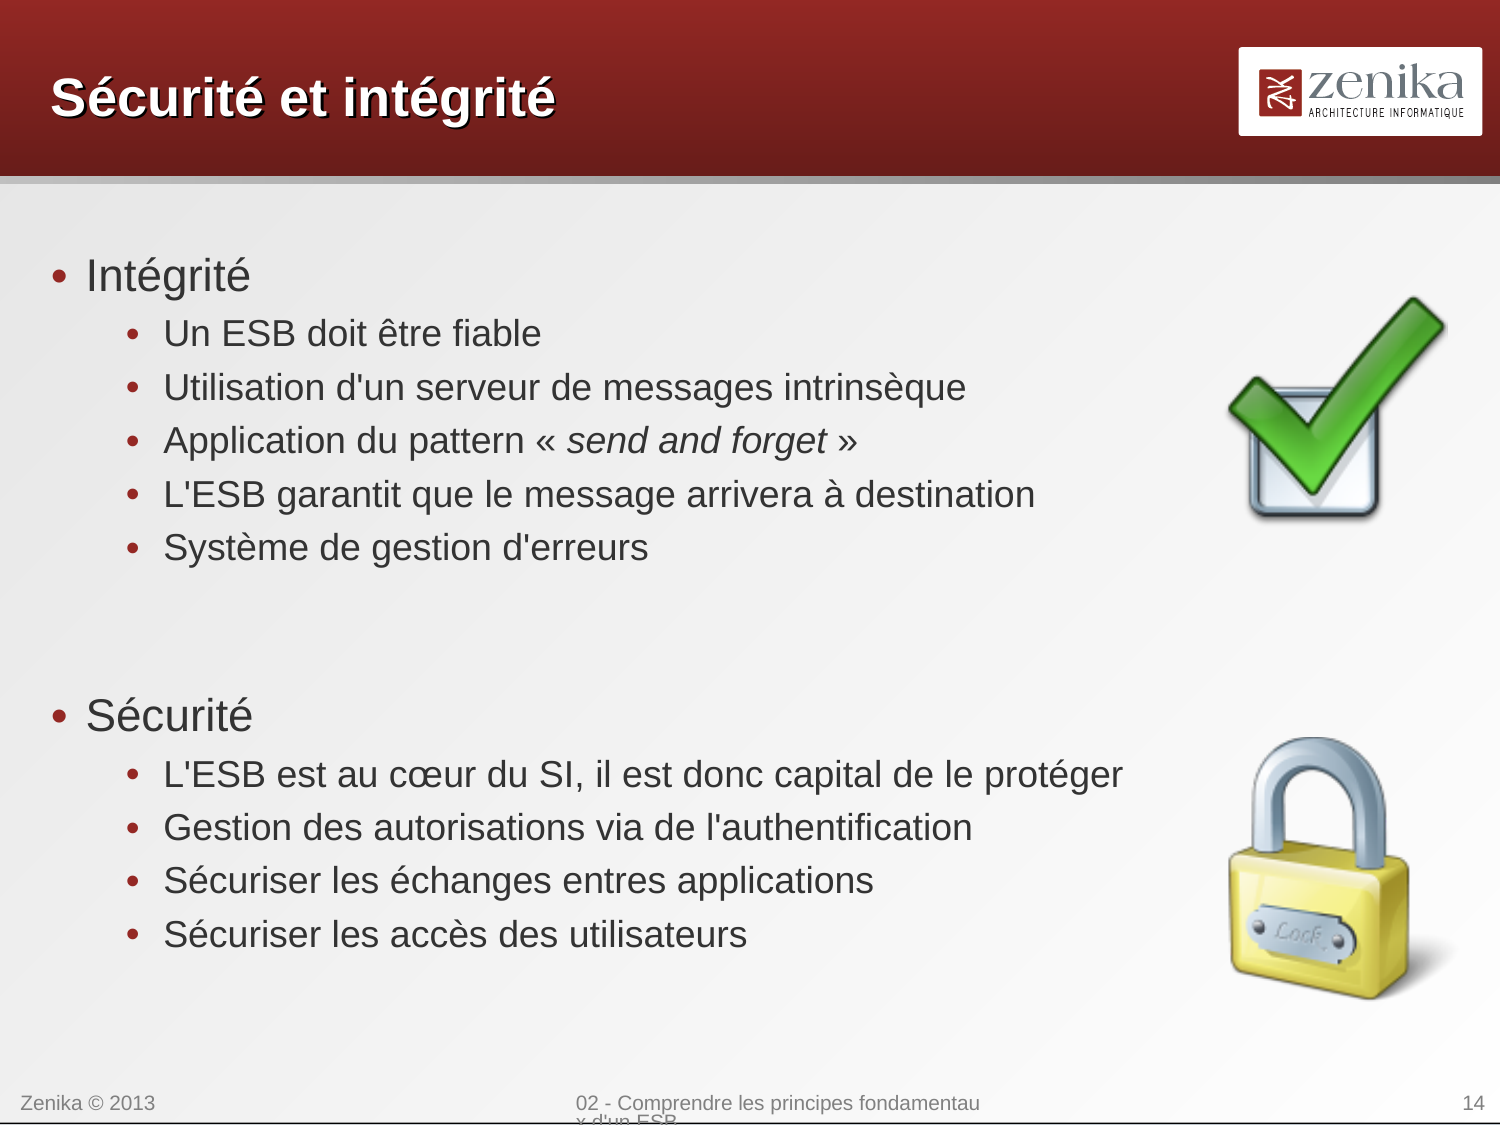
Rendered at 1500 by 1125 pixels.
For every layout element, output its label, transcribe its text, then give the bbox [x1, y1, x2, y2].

title Sécurité et intégrité [50, 22, 1206, 172]
picture [1257, 58, 1464, 125]
picture [1181, 294, 1448, 562]
list Intégrité Un ESB doit être fiable Utilisation d'un serveur de messages intrinsèque Application du pattern « send and forget » L'ESB garantit que le message arrivera à destination Système de gestion d'erreurs Sécurité L'ESB est au cœur du SI, il est donc capital de le protéger Gestion des autorisations via de l'authentification Sécuriser les échanges entres applications Sécuriser les accès des utilisateurs [50, 250, 1477, 1064]
picture [1198, 737, 1466, 1004]
